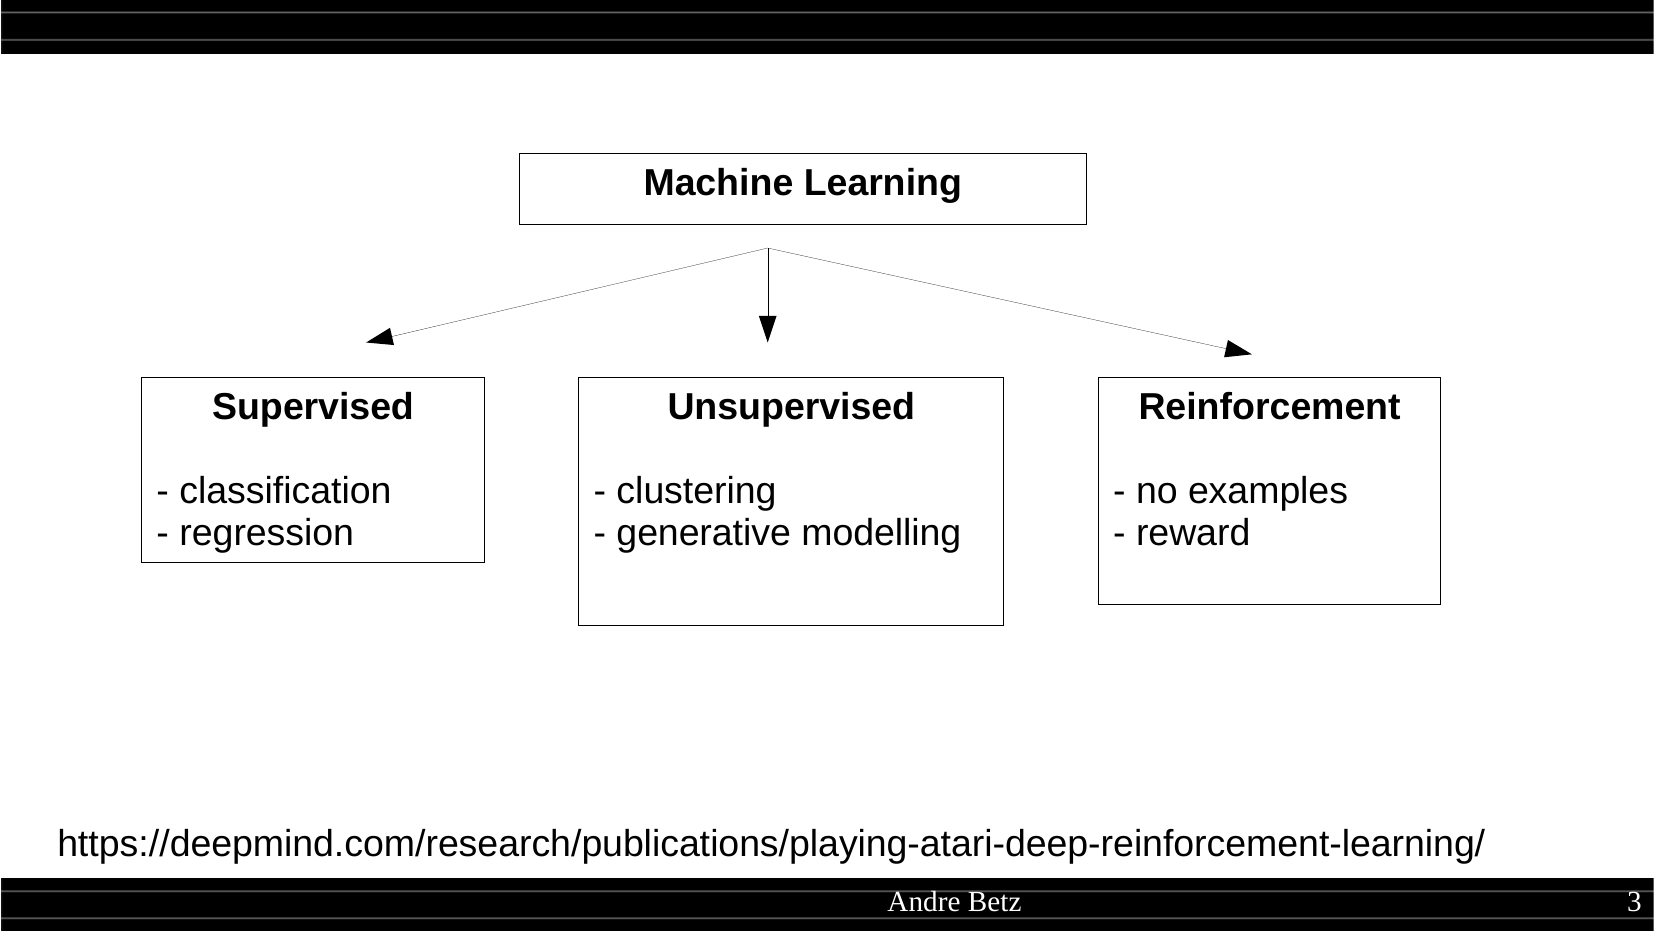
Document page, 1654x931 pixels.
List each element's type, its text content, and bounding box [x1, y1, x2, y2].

picture [1, 878, 1654, 931]
text_box Machine Learning [519, 153, 1087, 225]
text_box https://deepmind.com/research/publications/playing-atari-deep-reinforcement-learning/ [42, 814, 1501, 872]
text_box Unsupervised - clustering - generative modelling [578, 377, 1004, 626]
text_box Reinforcement - no examples - reward [1098, 377, 1441, 605]
text_box Supervised - classification - regression [141, 377, 485, 563]
picture [1, 0, 1654, 54]
